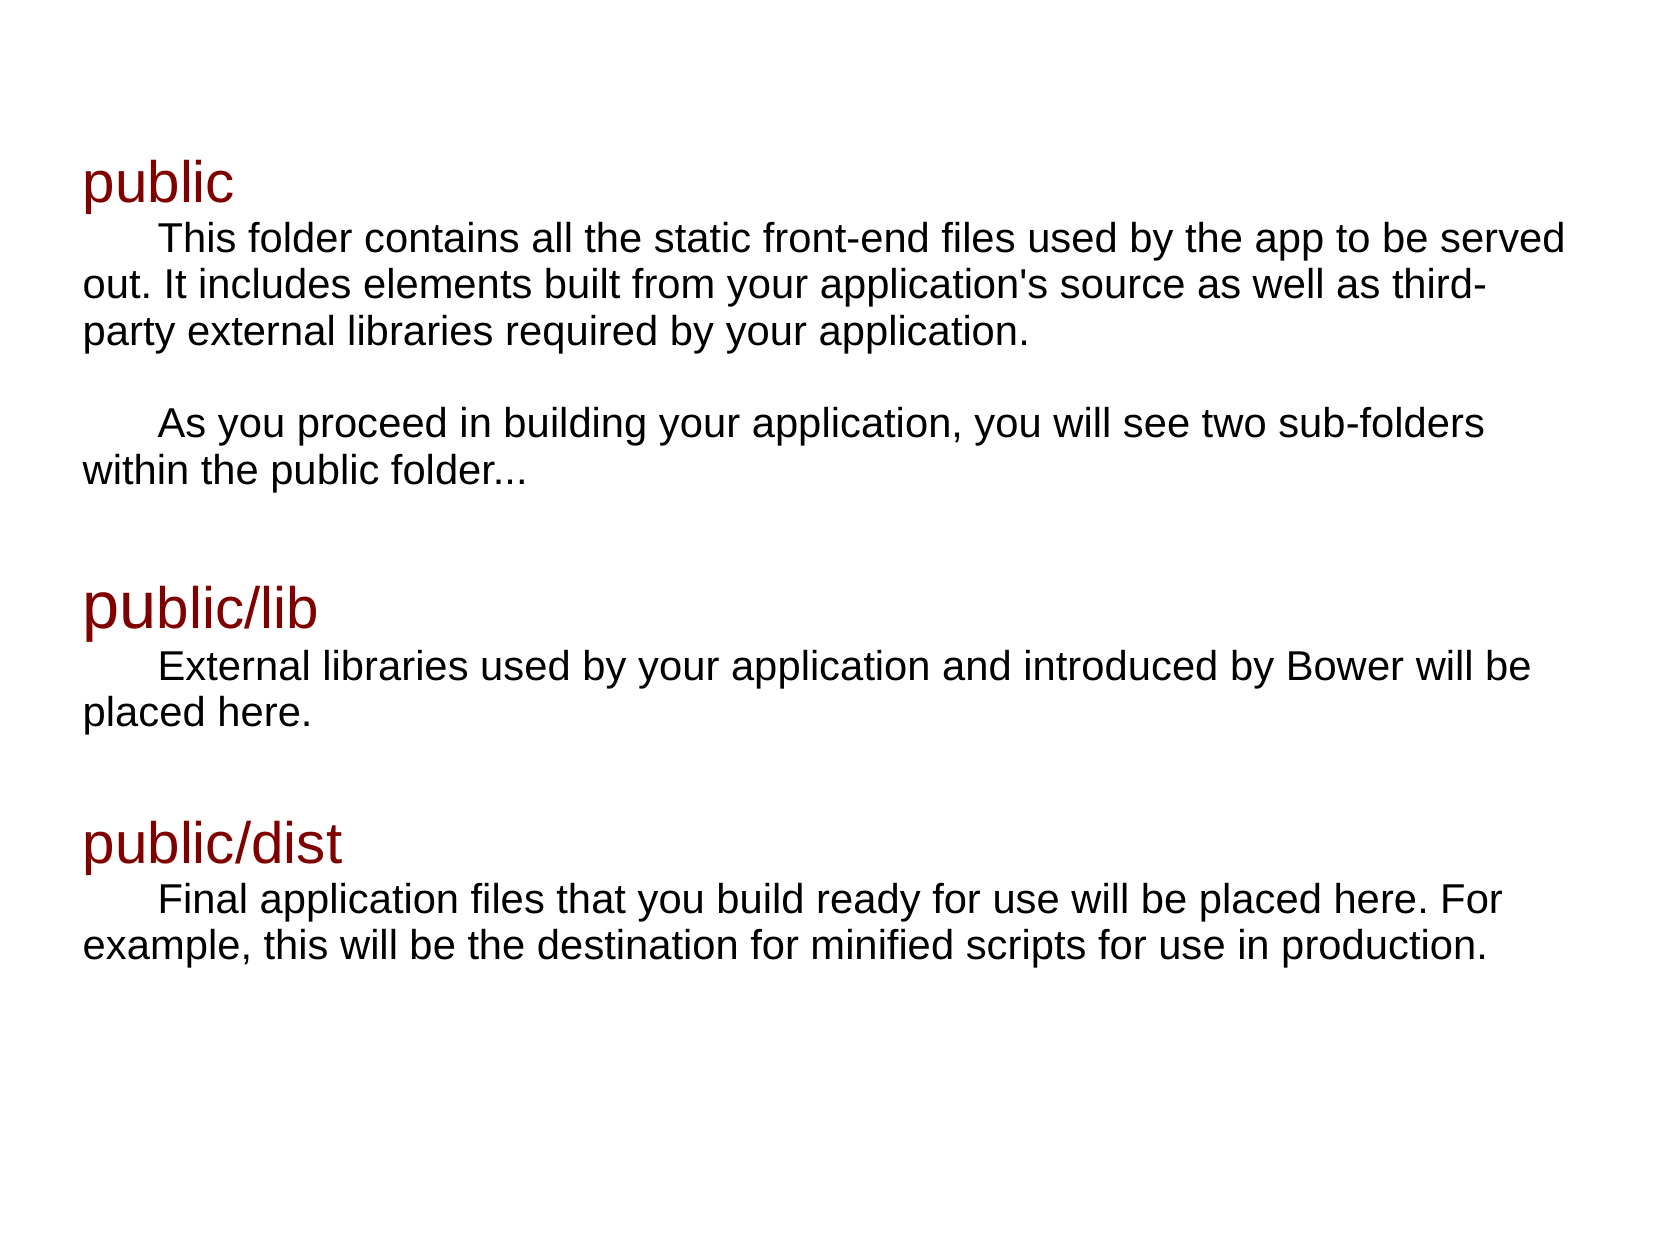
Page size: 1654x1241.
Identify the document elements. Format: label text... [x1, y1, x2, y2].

subtitle public This folder contains all the static front-end files used by the app to be served out. It includes elements built from your application's source as well as third-party external libraries required by your application. As you proceed in building your application, you will see two sub-folders within the public folder... public/lib External libraries used by your application and introduced by Bower will be placed here. public/dist Final application files that you build ready for use will be placed here. For example, this will be the destination for minified scripts for use in production. [82, 78, 1571, 1039]
